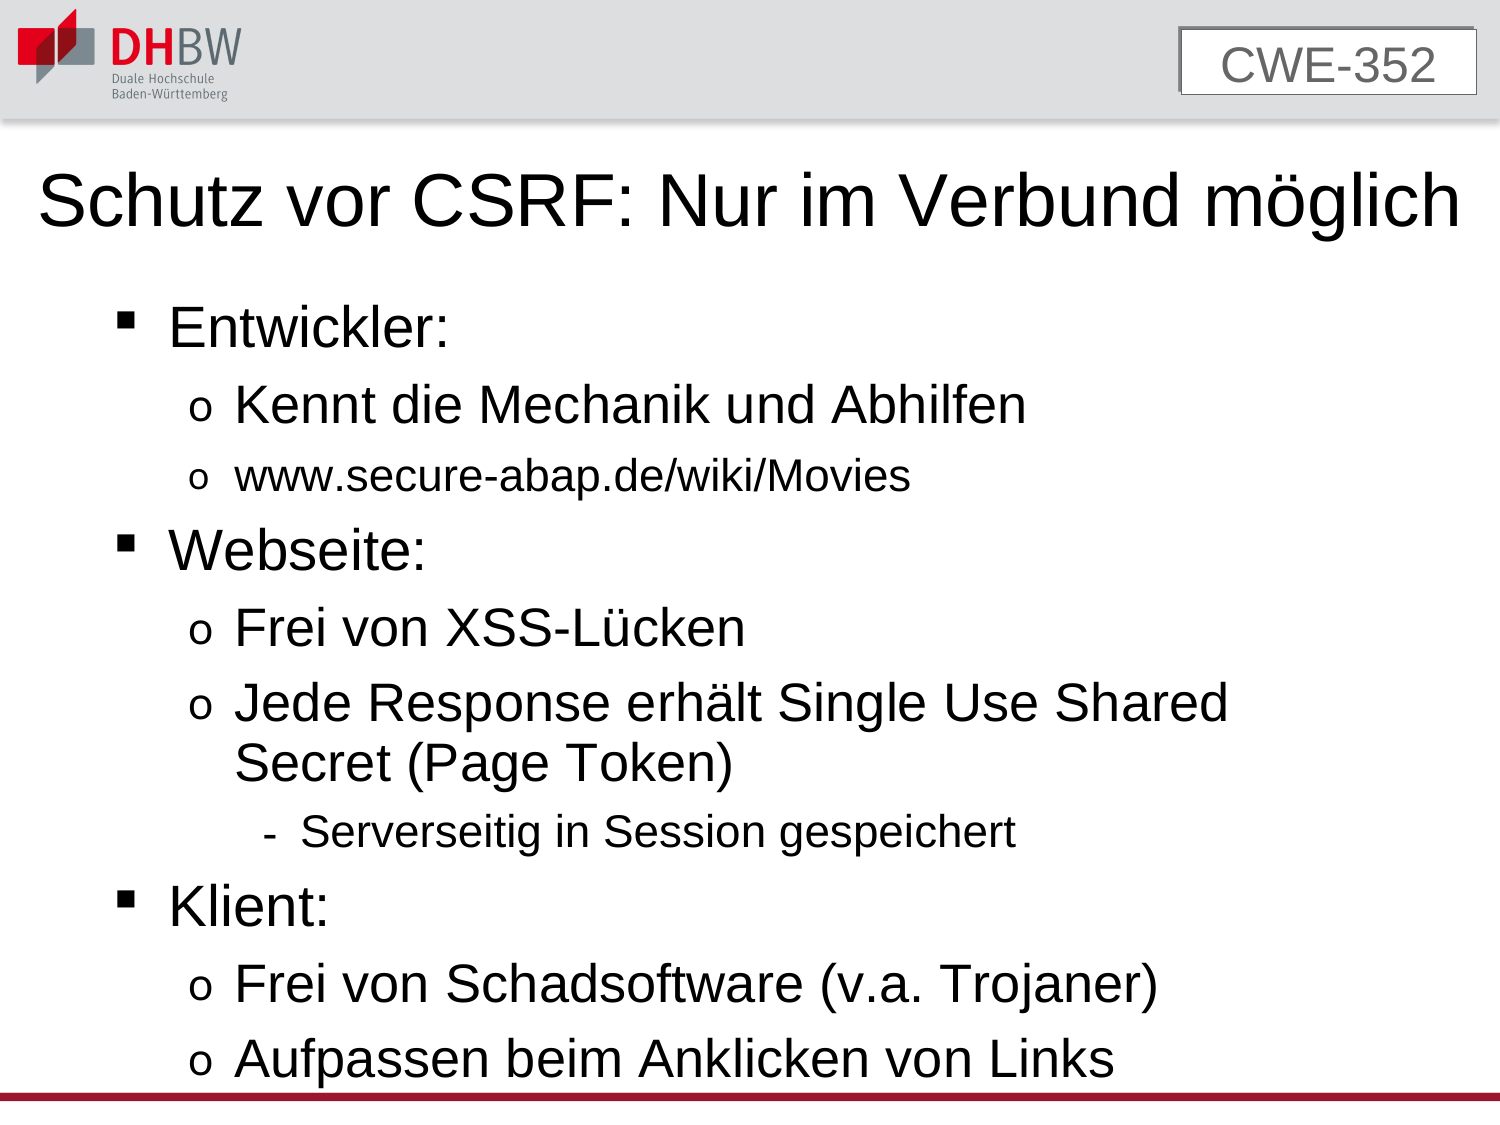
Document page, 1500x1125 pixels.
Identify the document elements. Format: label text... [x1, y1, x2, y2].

picture [0, 266, 1500, 1121]
title Schutz vor CSRF: Nur im Verbund möglich [0, 134, 1500, 266]
picture [0, 0, 1500, 134]
text_box CWE-352 [1181, 29, 1477, 95]
list Entwickler: Kennt die Mechanik und Abhilfen www.secure-abap.de/wiki/Movies Webseite: Frei von XSS-Lücken Jede Response erhält Single Use Shared Secret (Page Token) Serverseitig in Session gespeichert Klient: Frei von Schadsoftware (v.a. Trojaner) Aufpassen beim Anklicken von Links [112, 295, 1388, 1090]
